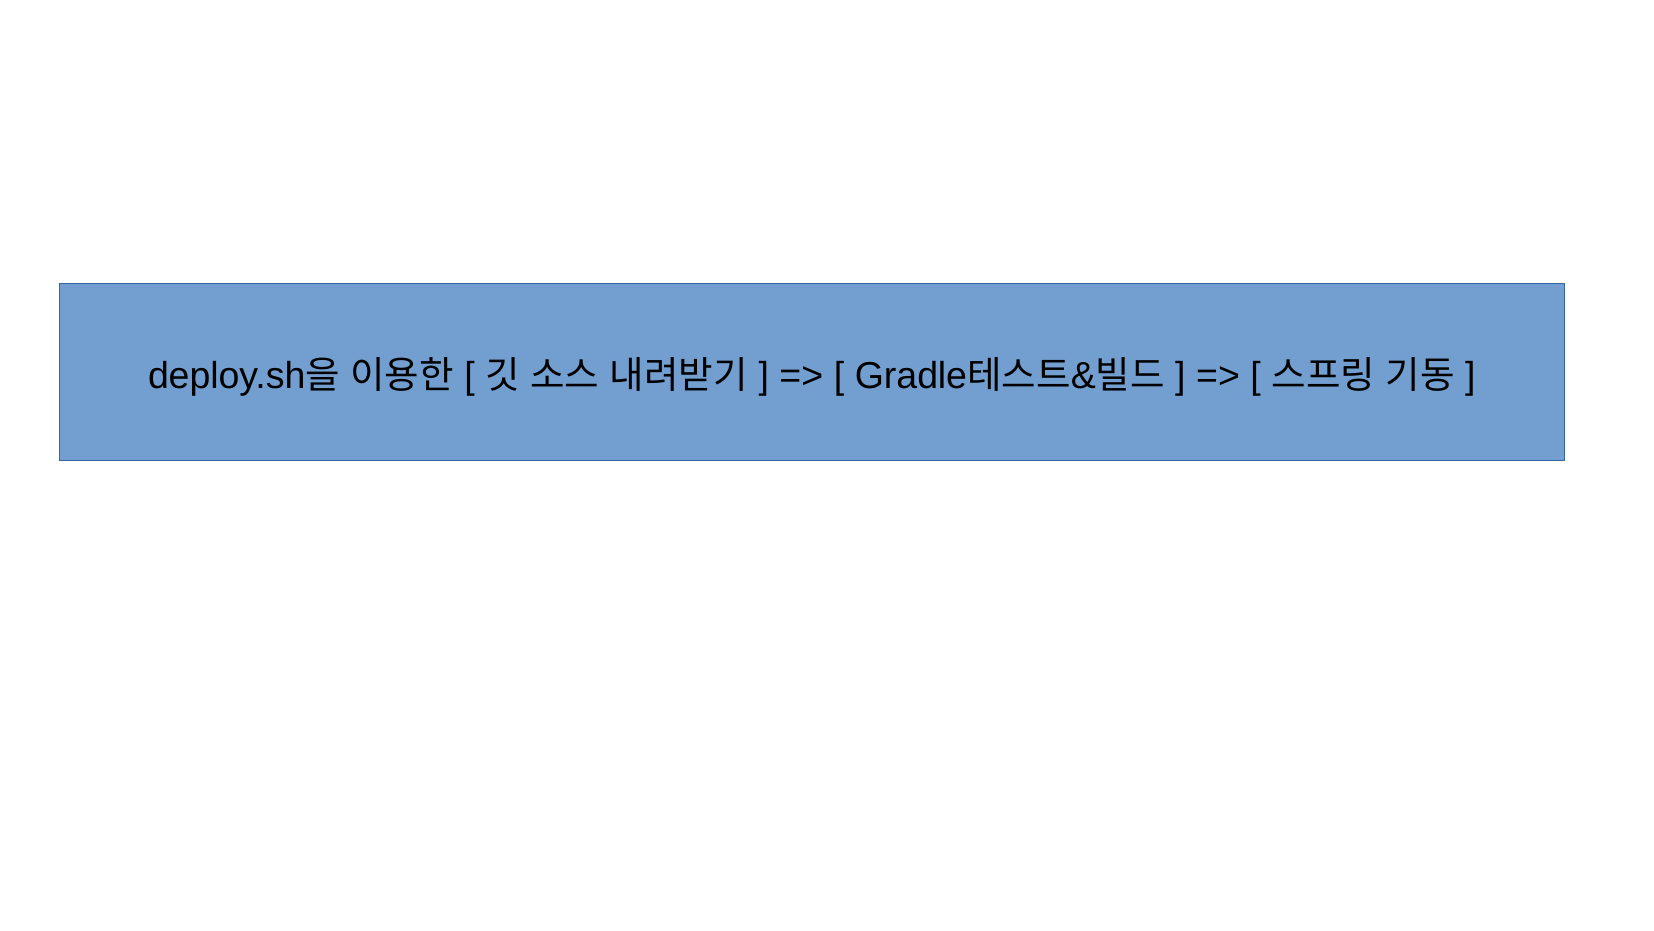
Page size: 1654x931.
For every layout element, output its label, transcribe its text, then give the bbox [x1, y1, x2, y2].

text_box deploy.sh을 이용한 [ 깃 소스 내려받기 ] => [ Gradle테스트&빌드 ] => [ 스프링 기동 ] [59, 283, 1565, 461]
